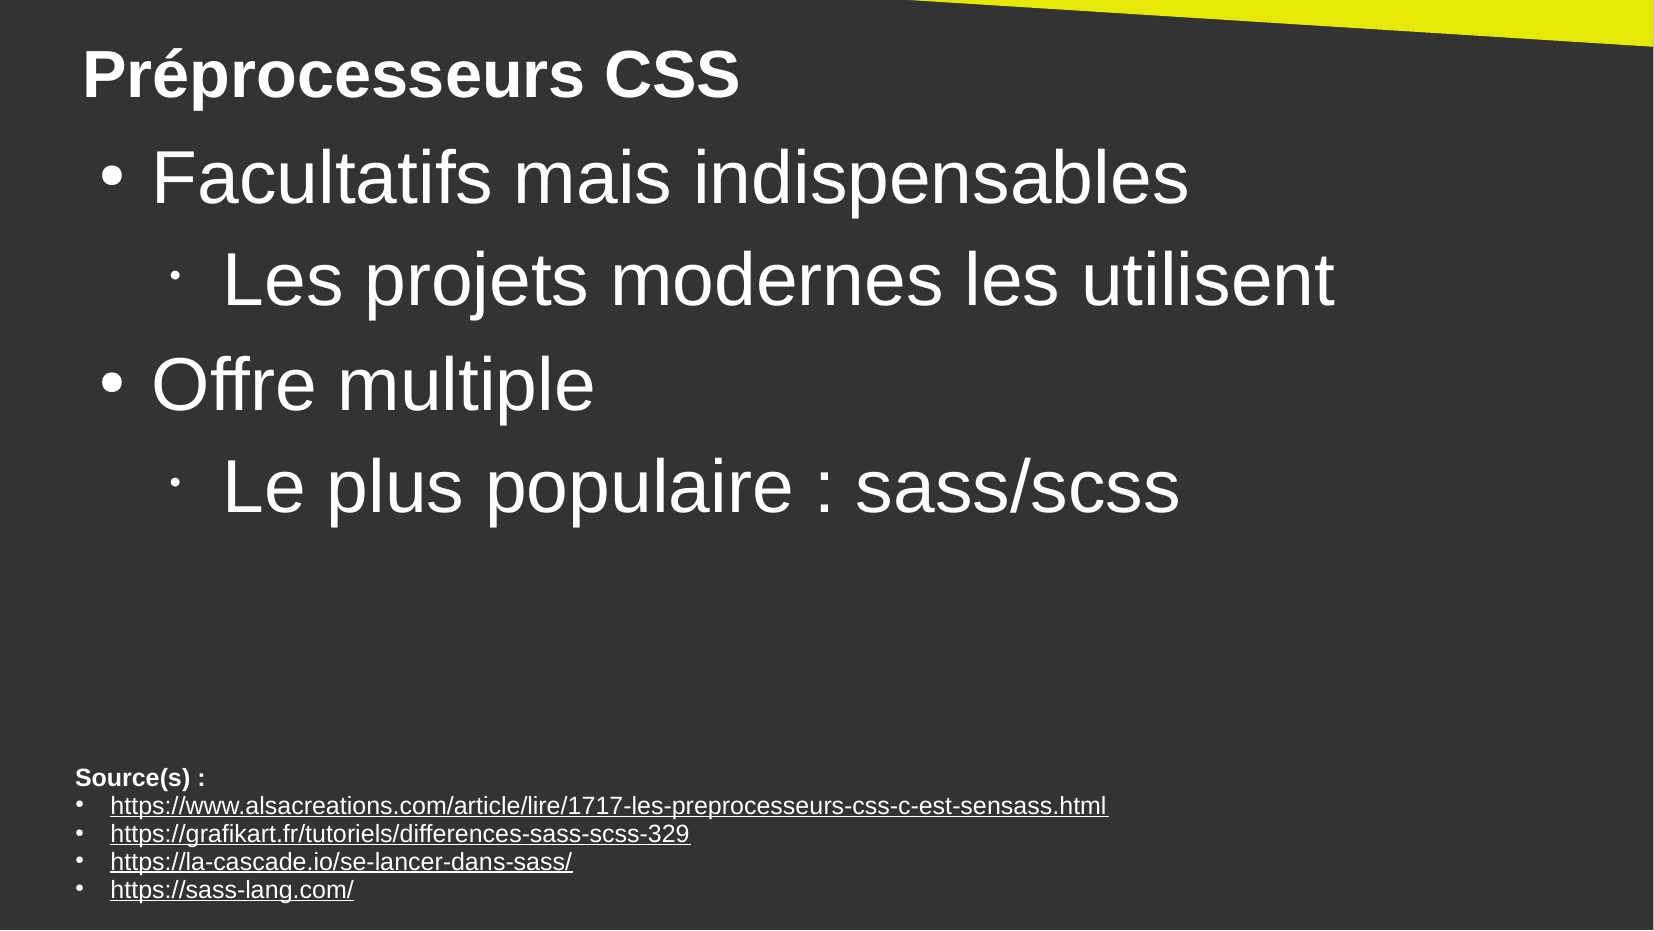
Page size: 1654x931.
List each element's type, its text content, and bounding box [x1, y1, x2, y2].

list Facultatifs mais indispensables Les projets modernes les utilisent Offre multiple Le plus populaire : sass/scss [80, 135, 1620, 709]
text_box [908, 0, 1654, 47]
title Préprocesseurs CSS [82, 37, 1571, 114]
text_box Source(s) : https://www.alsacreations.com/article/lire/1717-les-preprocesseurs-css-c-est-sensass.html https://grafikart.fr/tutoriels/differences-sass-scss-329 https://la-cascade.io/se-lancer-dans-sass/ https://sass-lang.com/ [60, 755, 1546, 911]
